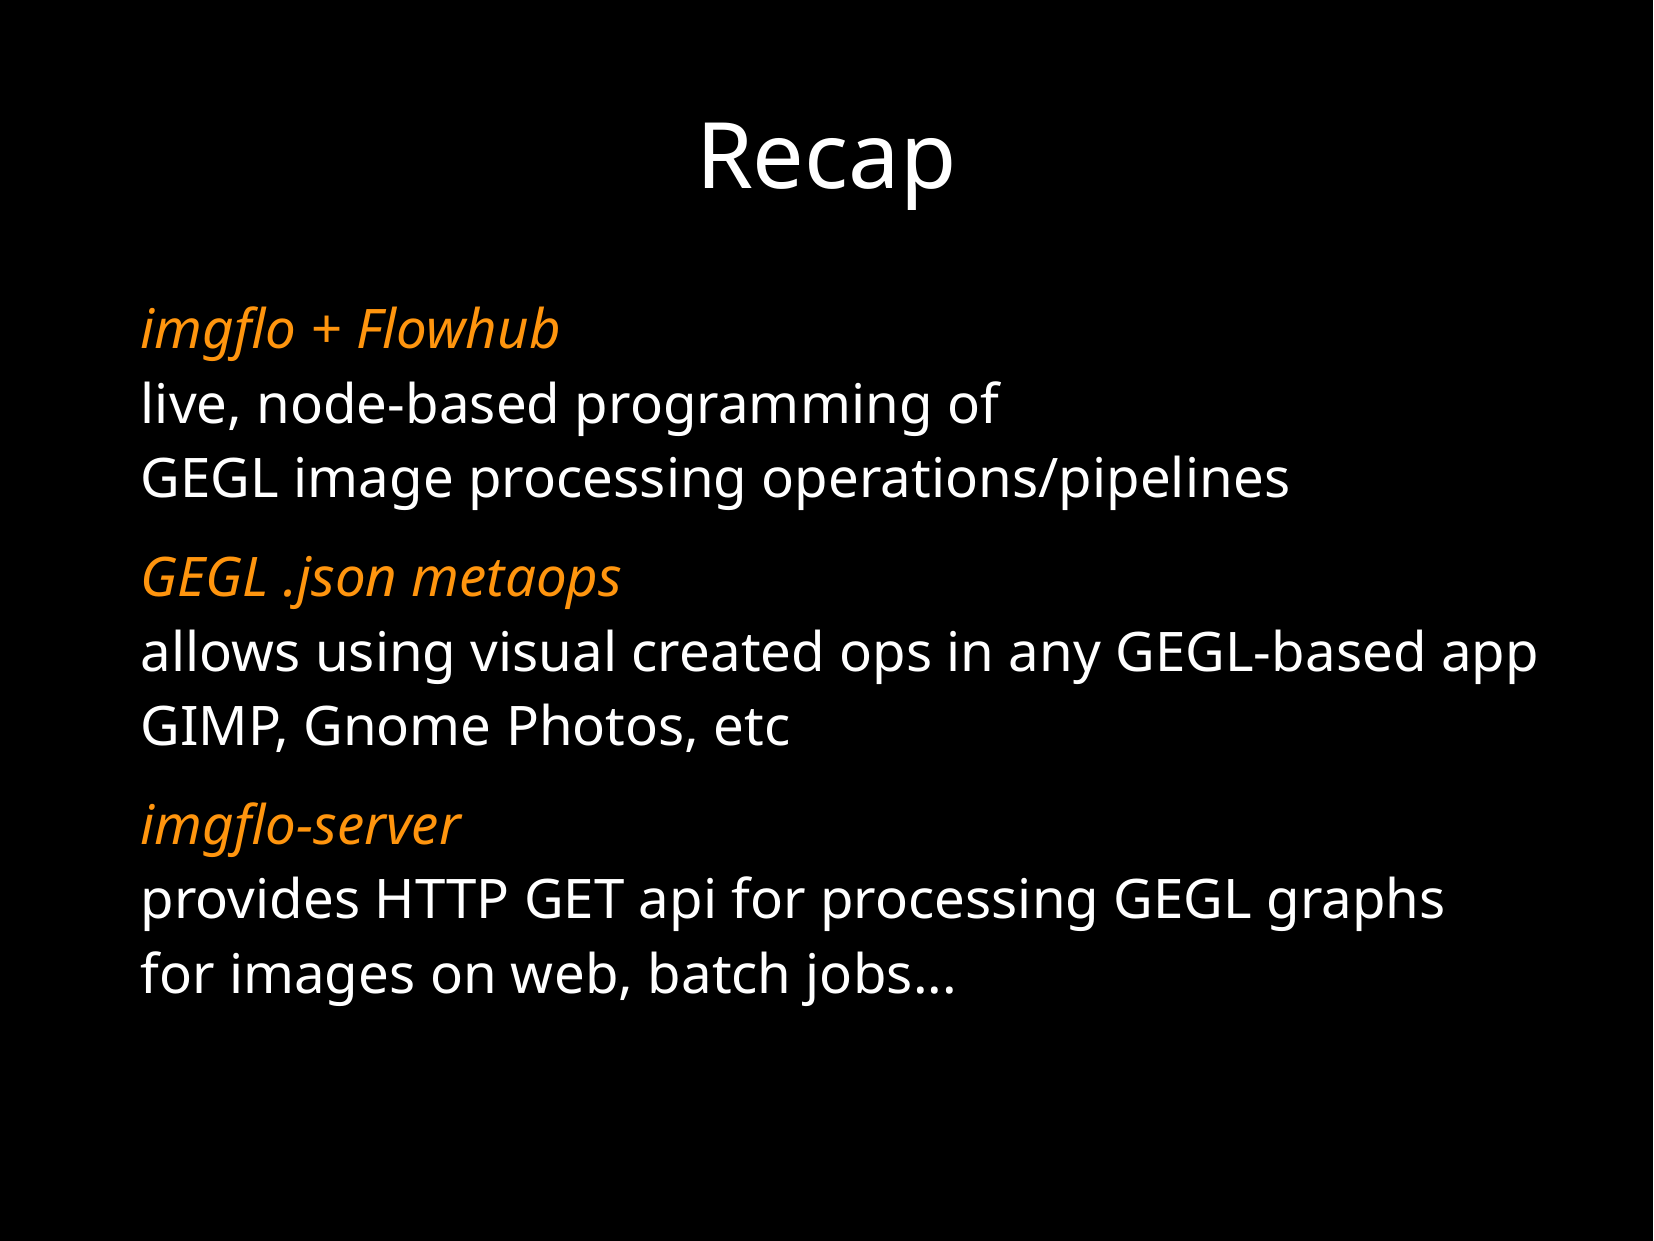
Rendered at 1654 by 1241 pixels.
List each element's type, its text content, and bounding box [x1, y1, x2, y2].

list imgflo + Flowhub live, node-based programming of GEGL image processing operations/pipelines GEGL .json metaops allows using visual created ops in any GEGL-based app GIMP, Gnome Photos, etc imgflo-server provides HTTP GET api for processing GEGL graphs for images on web, batch jobs... [82, 290, 1571, 1010]
title Recap [82, 49, 1571, 257]
